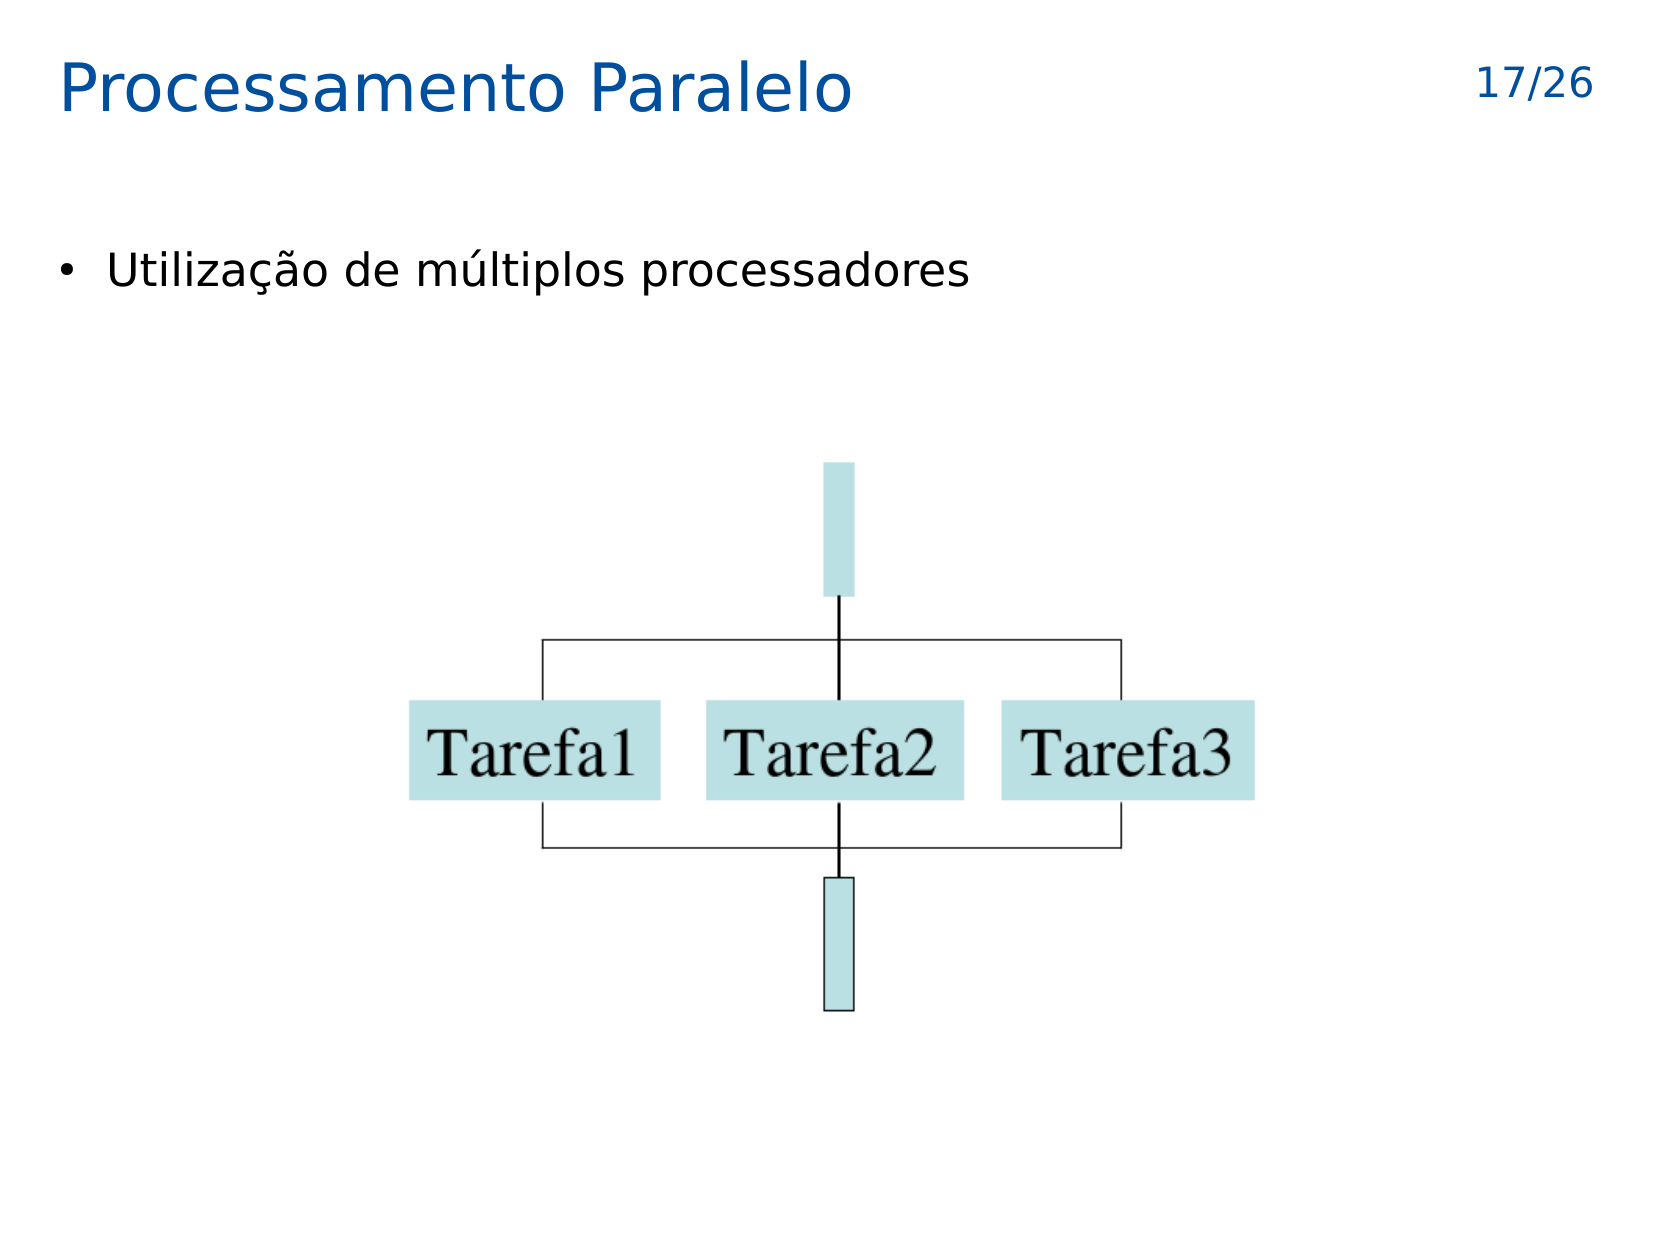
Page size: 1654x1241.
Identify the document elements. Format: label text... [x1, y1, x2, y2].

list Utilização de múltiplos processadores [59, 236, 1595, 1211]
picture [389, 461, 1263, 1018]
title Processamento Paralelo [59, 29, 1625, 148]
